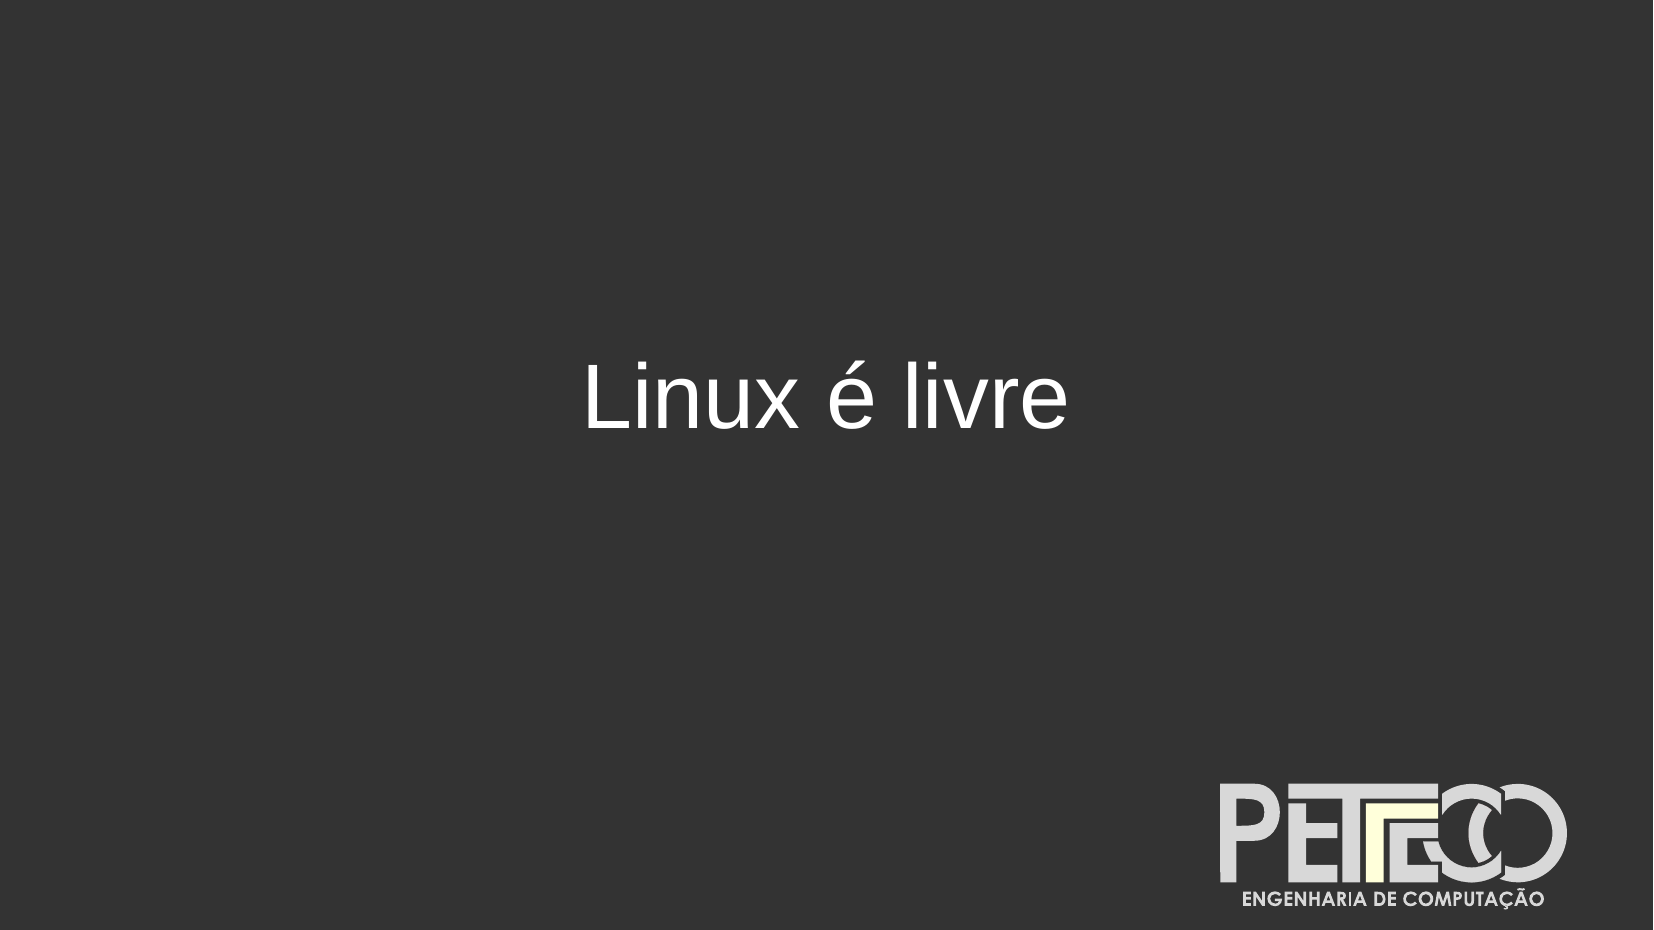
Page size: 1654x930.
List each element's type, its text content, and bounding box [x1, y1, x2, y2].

subtitle Linux é livre [82, 37, 1571, 757]
